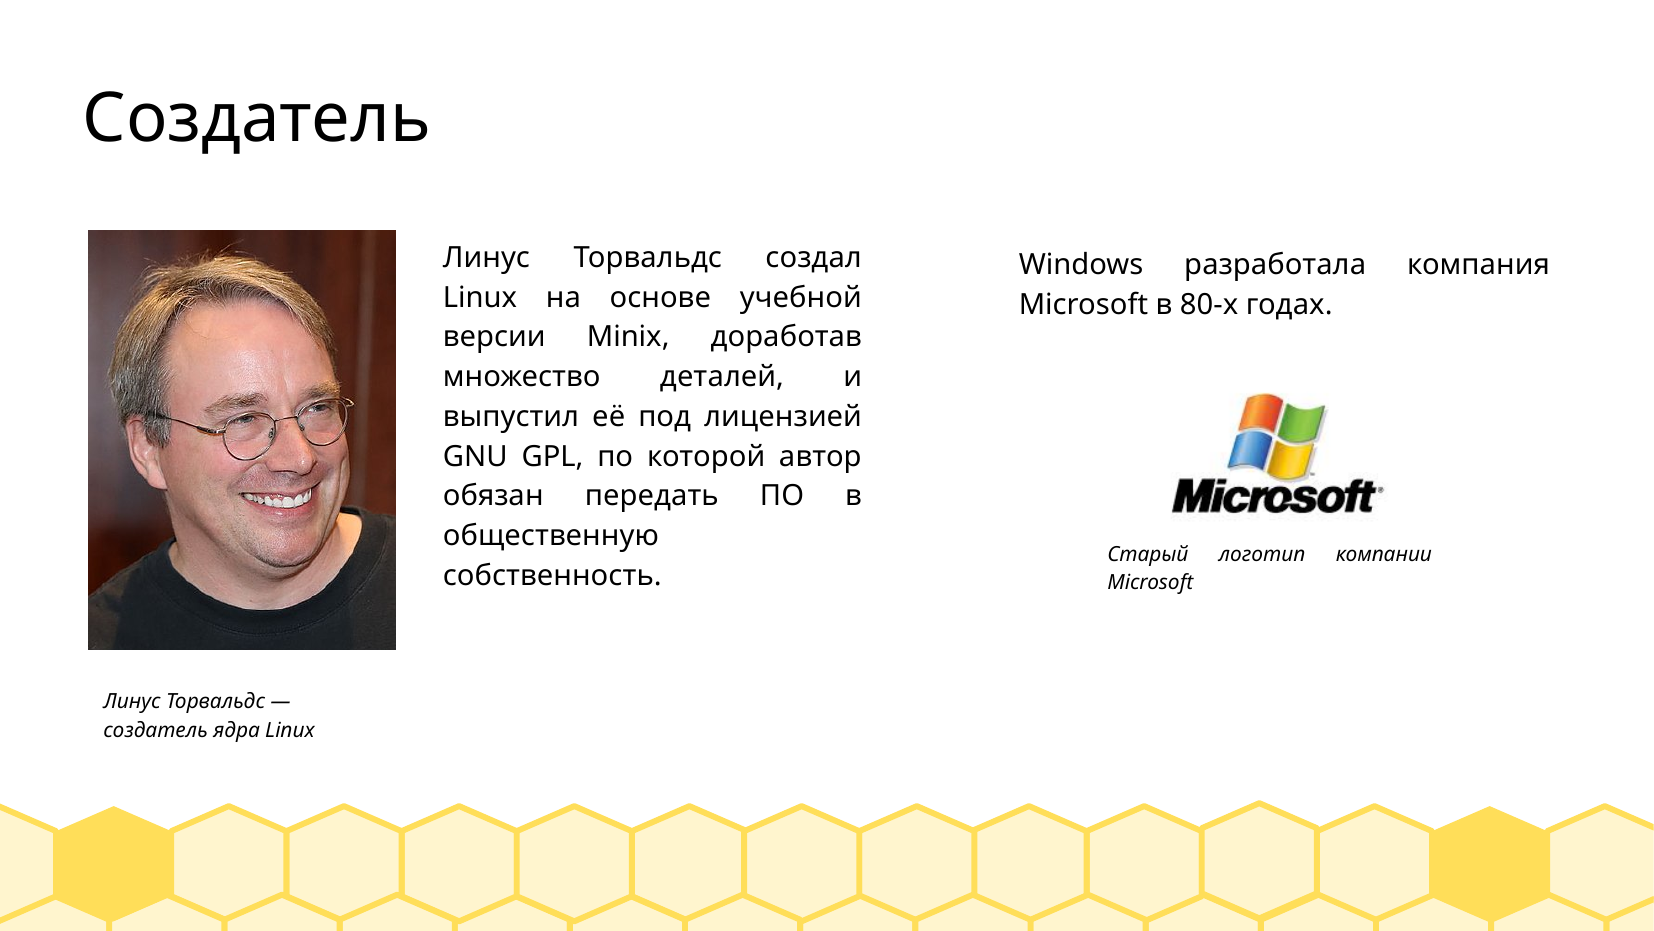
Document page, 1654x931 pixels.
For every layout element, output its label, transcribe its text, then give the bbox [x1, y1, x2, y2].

picture [1092, 354, 1462, 562]
list Линус Торвальдс создал Linux на основе учебной версии Minix, доработав множество деталей, и выпустил её под лицензией GNU GPL, по которой автор обязан передать ПО в общественную собственность. [442, 236, 863, 610]
title Создатель [82, 37, 1571, 193]
text_box Линус Торвальдс — создатель ядра Linux [88, 679, 414, 745]
text_box Windows разработала компания Microsoft в 80-х годах. [1003, 236, 1565, 325]
picture [88, 230, 396, 650]
text_box Старый логотип компании Microsoft [1092, 531, 1447, 597]
